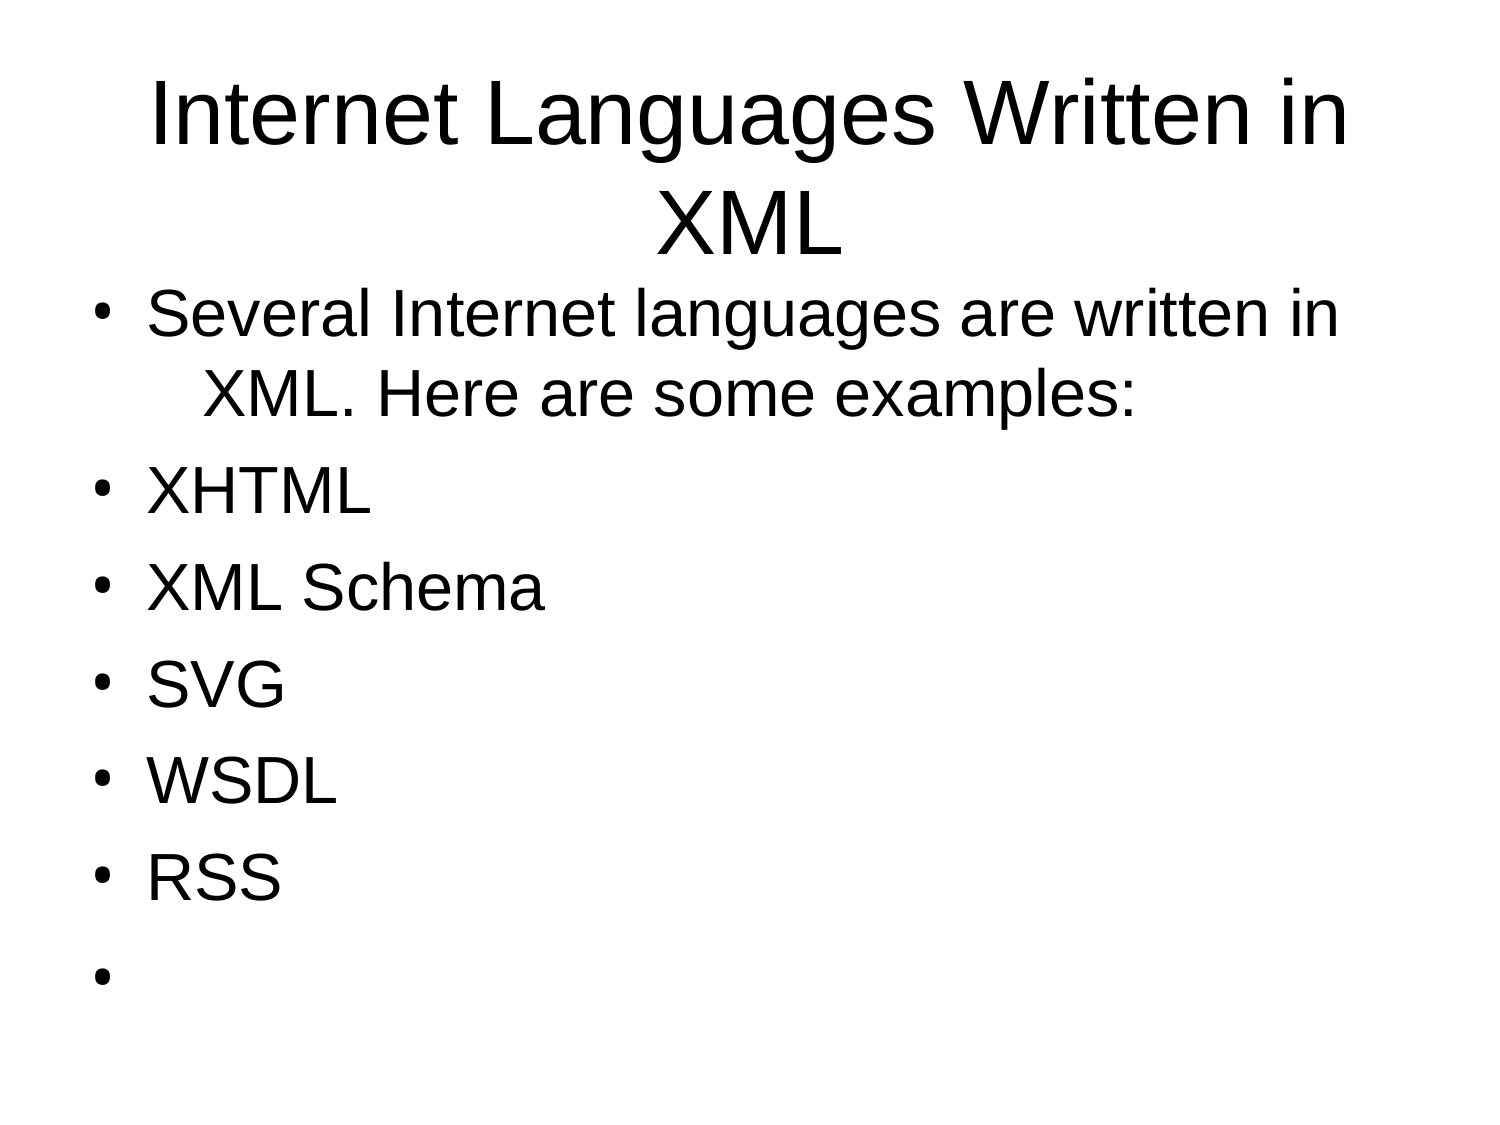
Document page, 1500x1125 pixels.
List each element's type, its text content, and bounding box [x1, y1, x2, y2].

title Internet Languages Written in XML [75, 45, 1426, 233]
list Several Internet languages are written in XML. Here are some examples: XHTML XML Schema SVG WSDL RSS [75, 262, 1426, 1005]
